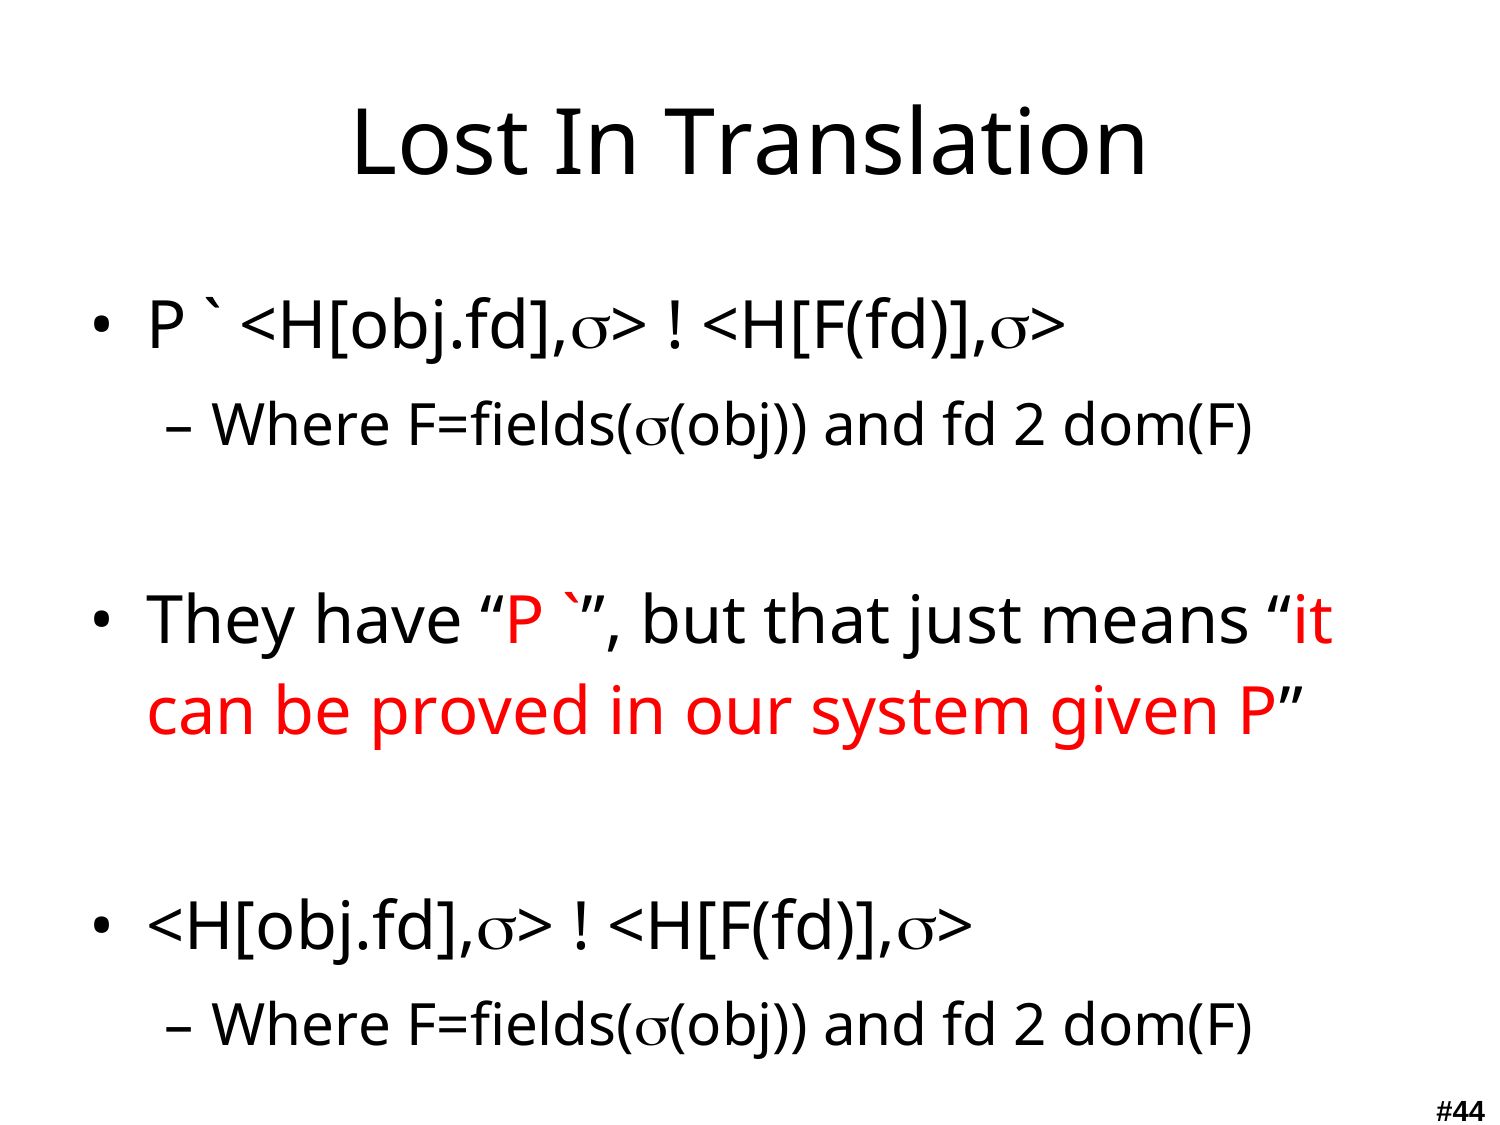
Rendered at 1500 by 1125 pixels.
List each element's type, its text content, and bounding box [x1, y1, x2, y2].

title Lost In Translation [75, 45, 1426, 233]
list P ` <H[obj.fd],> ! <H[F(fd)],> Where F=fields((obj)) and fd 2 dom(F) They have “P `”, but that just means “it can be proved in our system given P” <H[obj.fd],> ! <H[F(fd)],> Where F=fields((obj)) and fd 2 dom(F) [75, 270, 1426, 1097]
